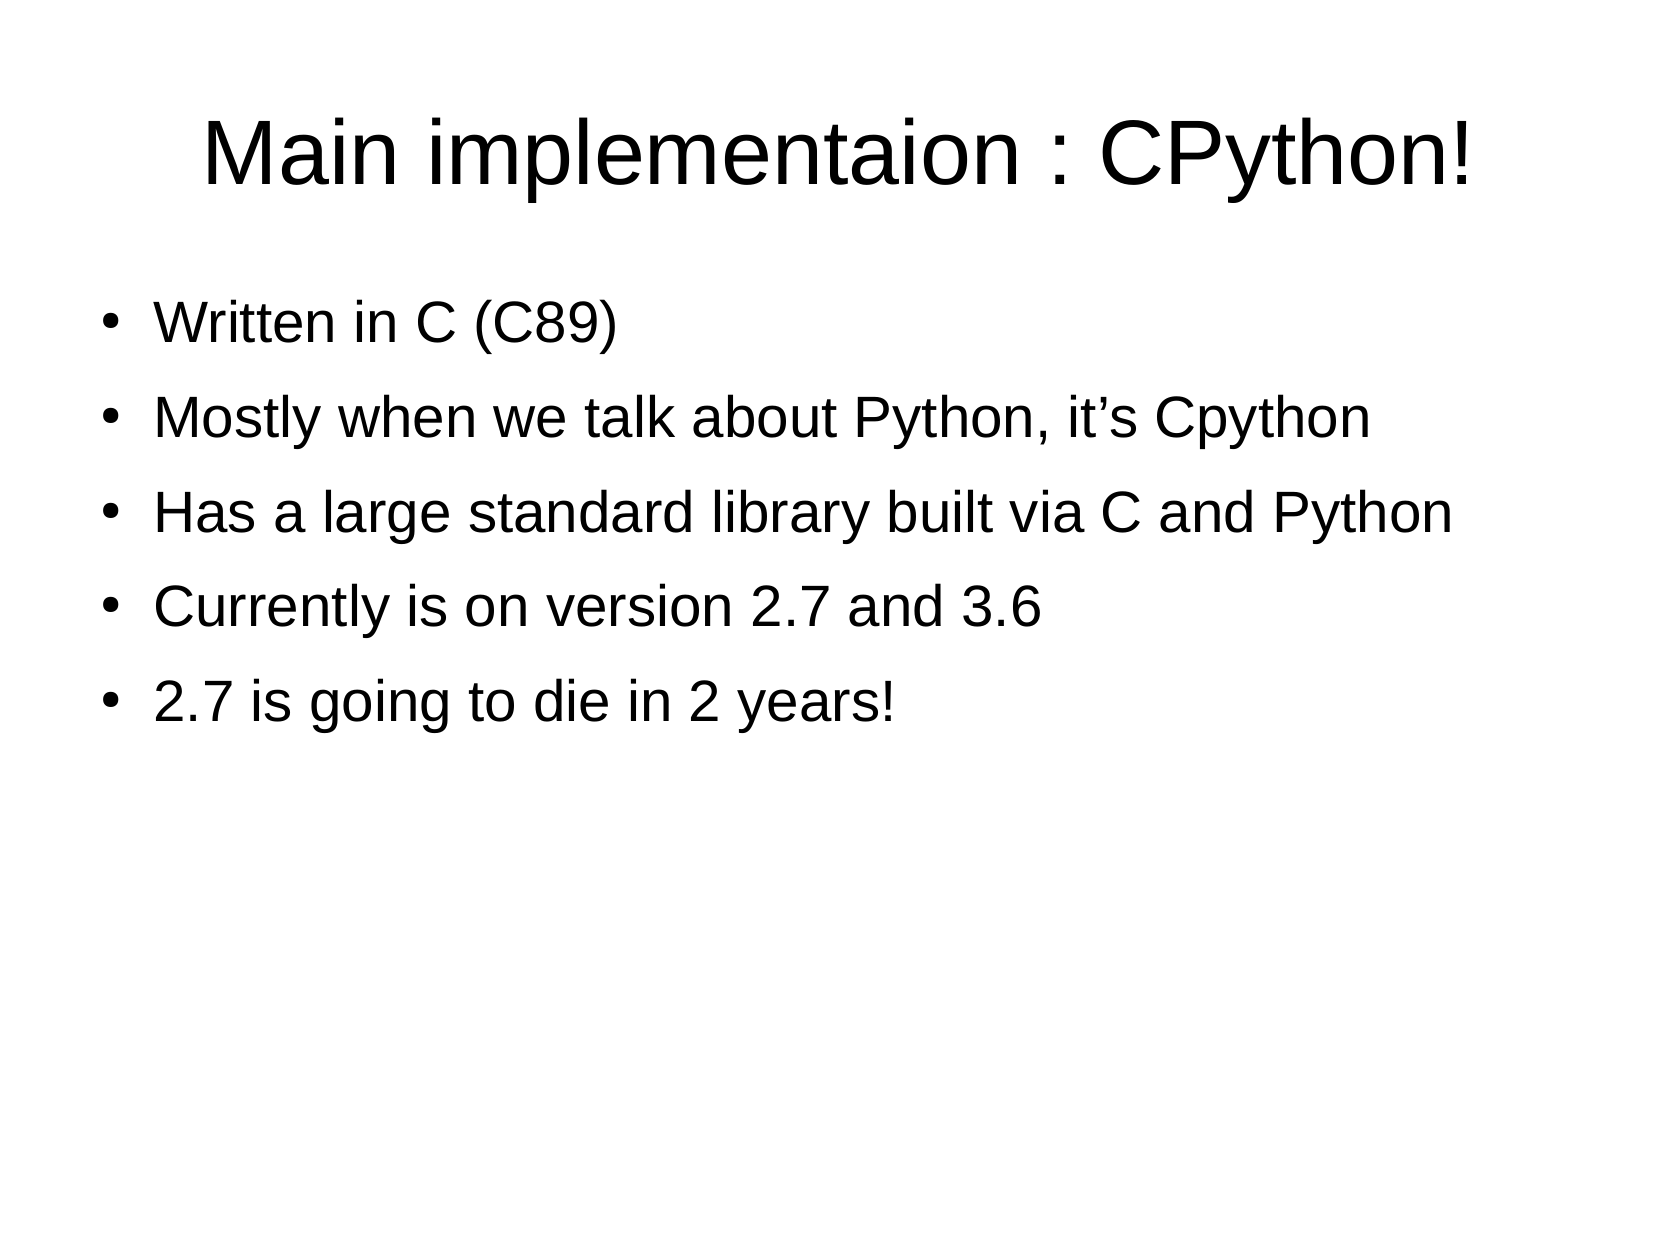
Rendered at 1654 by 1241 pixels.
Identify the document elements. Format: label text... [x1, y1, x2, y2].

title Main implementaion : CPython! [82, 49, 1571, 257]
list Written in C (C89) Mostly when we talk about Python, it’s Cpython Has a large standard library built via C and Python Currently is on version 2.7 and 3.6 2.7 is going to die in 2 years! [82, 290, 1571, 1010]
